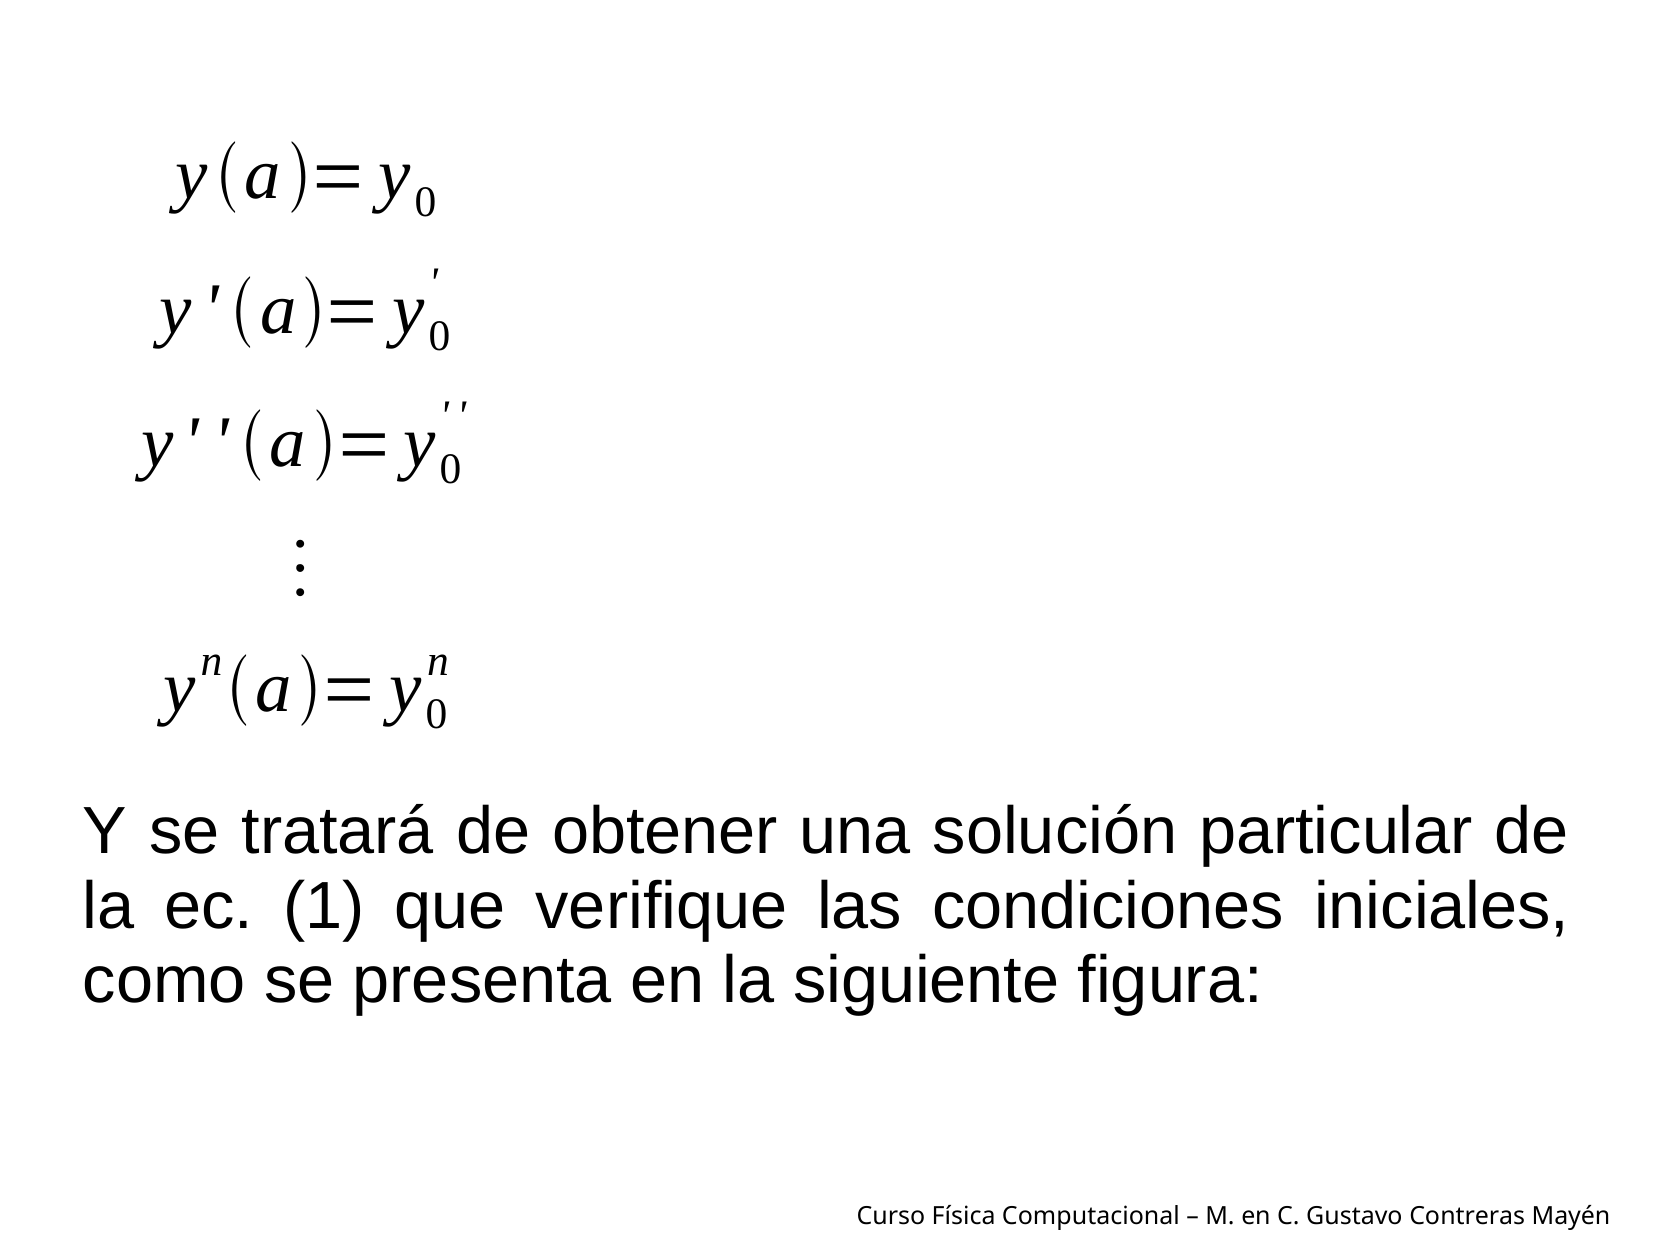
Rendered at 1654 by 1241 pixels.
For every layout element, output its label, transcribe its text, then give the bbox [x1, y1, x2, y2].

text_box Y se tratará de obtener una solución particular de la ec. (1) que verifique las condiciones iniciales, como se presenta en la siguiente figura: [82, 708, 1571, 1102]
chart [125, 134, 473, 708]
